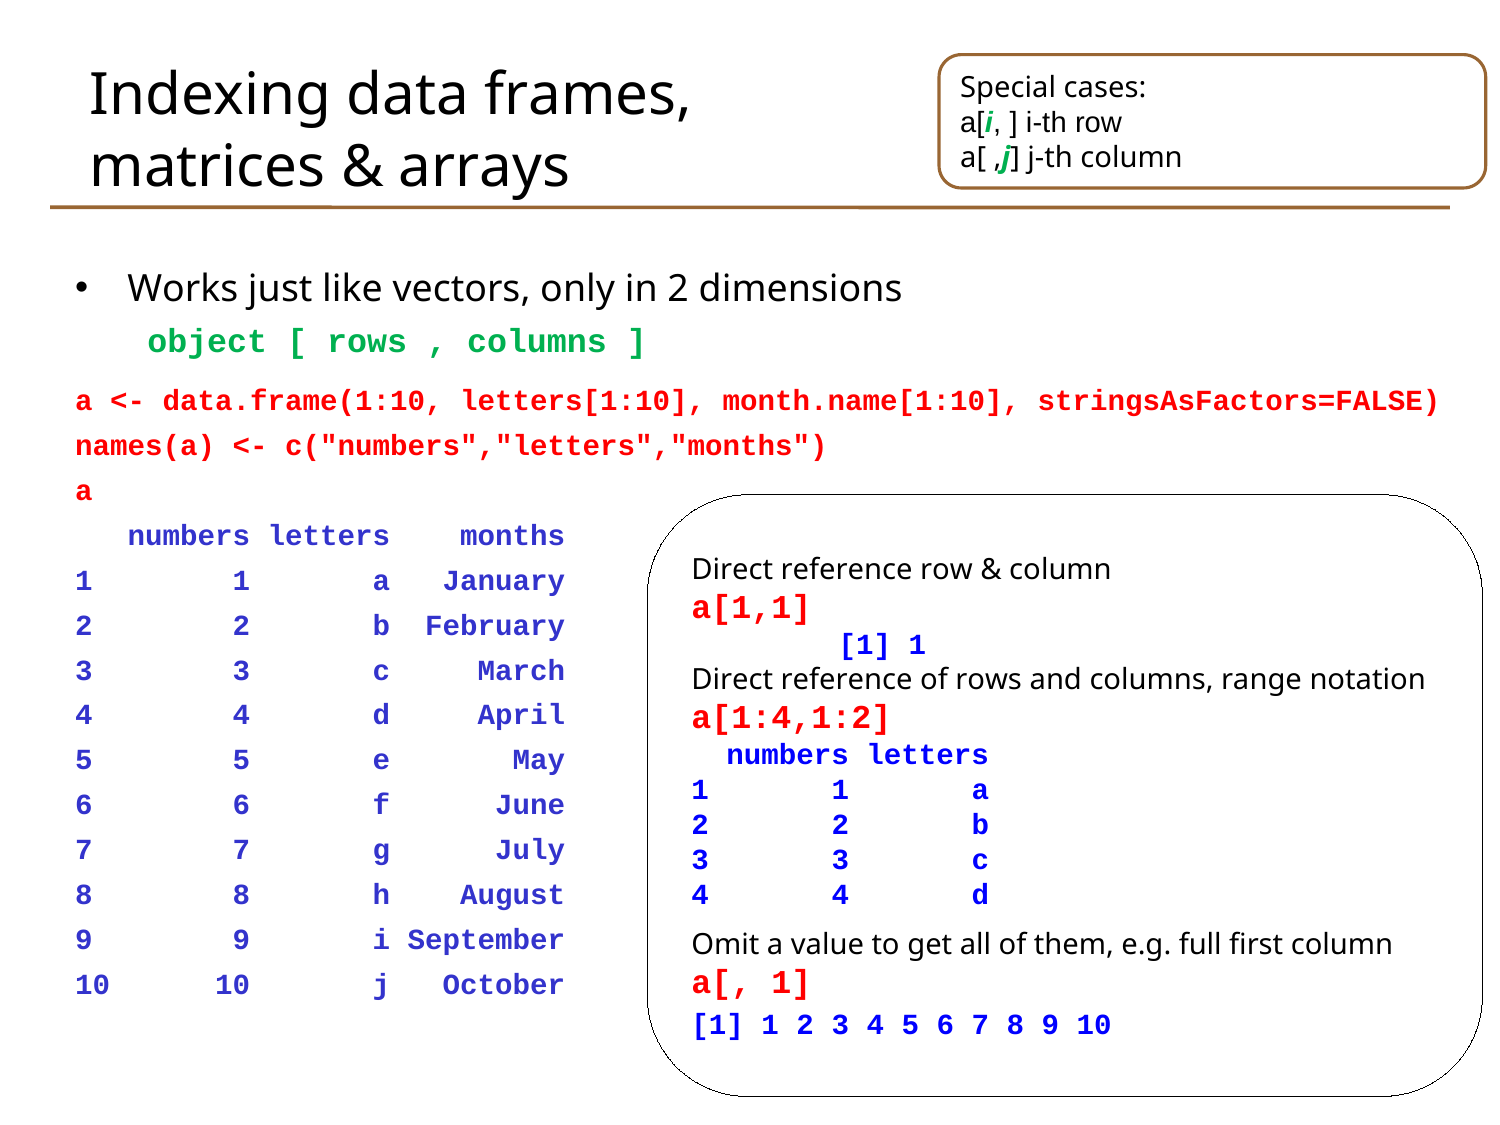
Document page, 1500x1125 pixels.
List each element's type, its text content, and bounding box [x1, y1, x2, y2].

text_box Works just like vectors, only in 2 dimensions object [ rows , columns ] a <- data.frame(1:10, letters[1:10], month.name[1:10], stringsAsFactors=FALSE)‏ names(a) <- c("numbers","letters","months")‏ a numbers letters months 1 1 a January 2 2 b February 3 3 c March 4 4 d April 5 5 e May 6 6 f June 7 7 g July 8 8 h August 9 9 i September 10 10 j October [74, 263, 1474, 1006]
text_box Special cases: a[i, ] i-th row a[ ,j] j-th column [1425, 54, 1486, 188]
text_box Direct reference row & column a[1,1] [1] 1 Direct reference of rows and columns, range notation a[1:4,1:2] numbers letters 1 1 a 2 2 b 3 3 c 4 4 d Omit a value to get all of them, e.g. full first column a[, 1] [1] 1 2 3 4 5 6 7 8 9 10 [647, 494, 1483, 1097]
text_box Indexing data frames, matrices & arrays [75, 32, 1425, 221]
